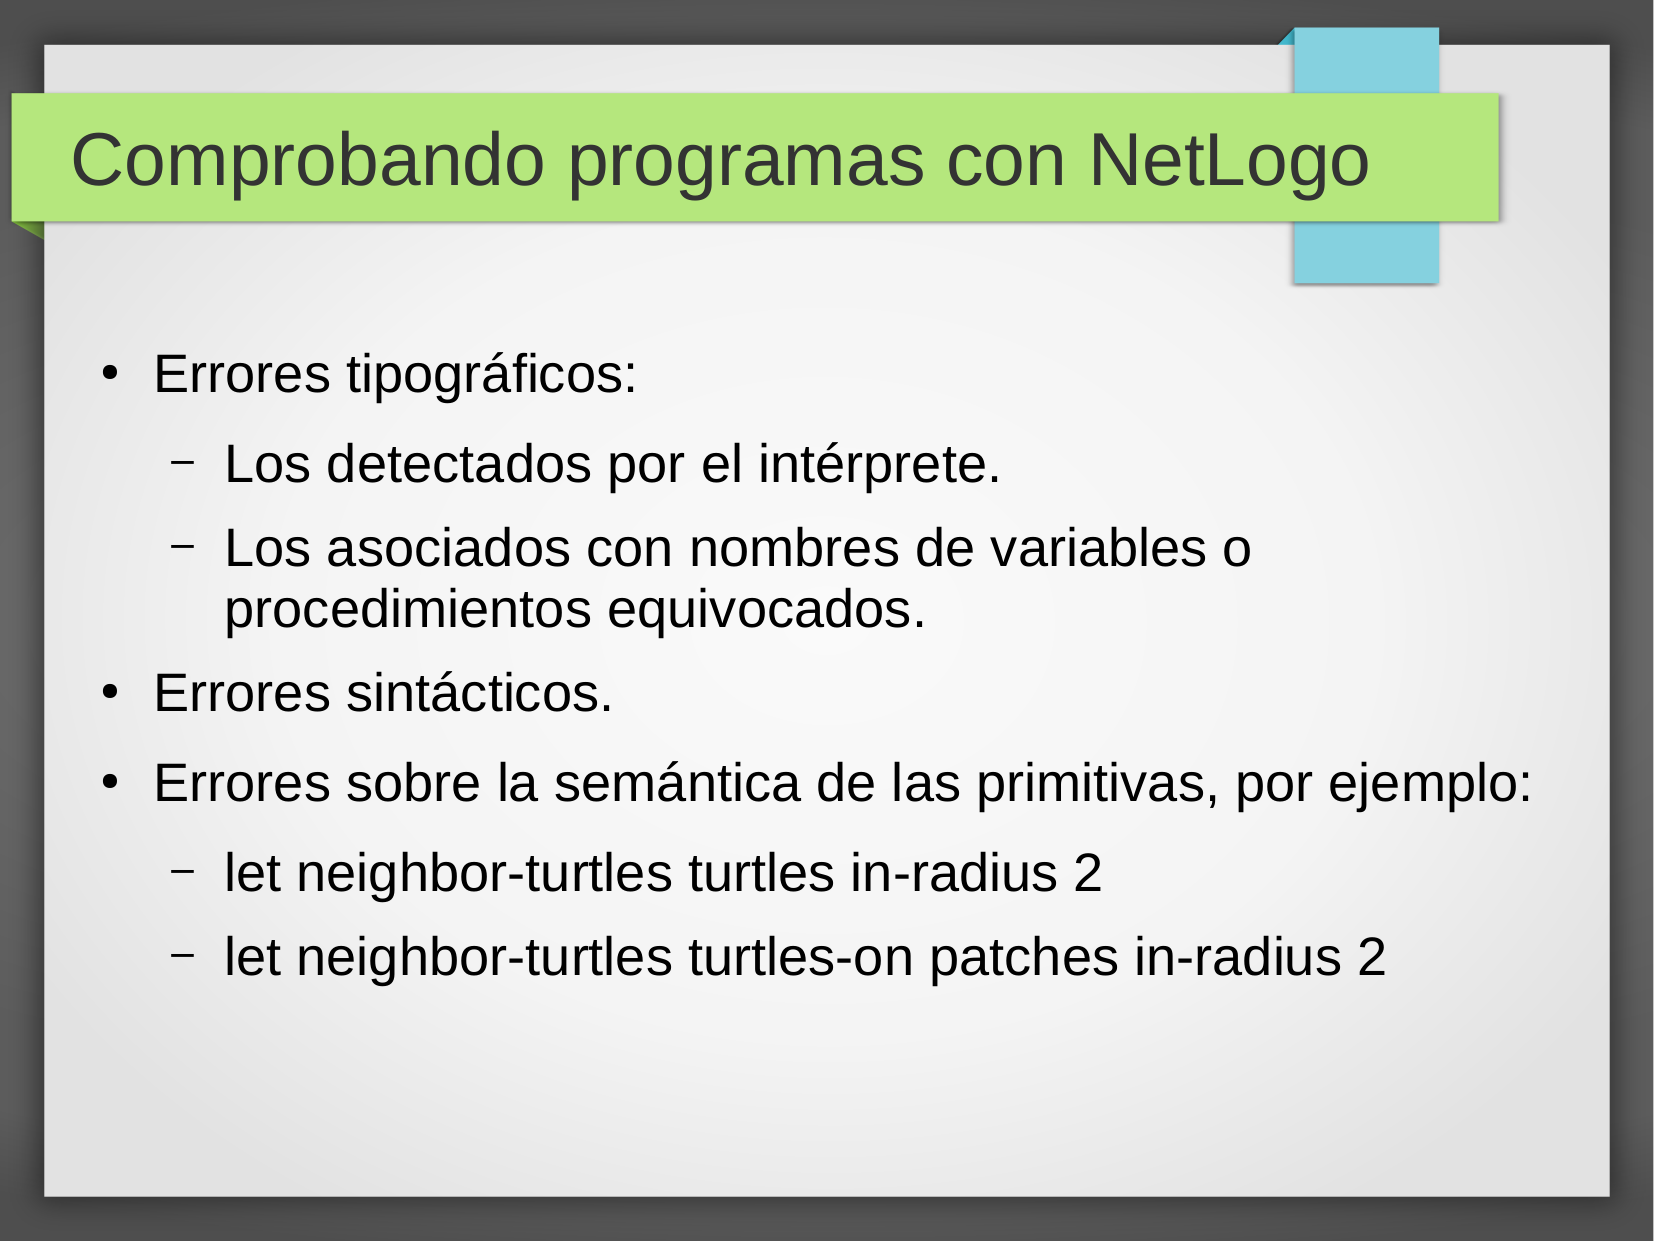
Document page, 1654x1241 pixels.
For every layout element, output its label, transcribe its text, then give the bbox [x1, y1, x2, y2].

title Comprobando programas con NetLogo [70, 106, 1465, 213]
picture [0, 0, 1654, 1241]
list Errores tipográficos: Los detectados por el intérprete. Los asociados con nombres de variables o procedimientos equivocados. Errores sintácticos. Errores sobre la semántica de las primitivas, por ejemplo: let neighbor-turtles turtles in-radius 2 let neighbor-turtles turtles-on patches in-radius 2 [82, 343, 1538, 1063]
